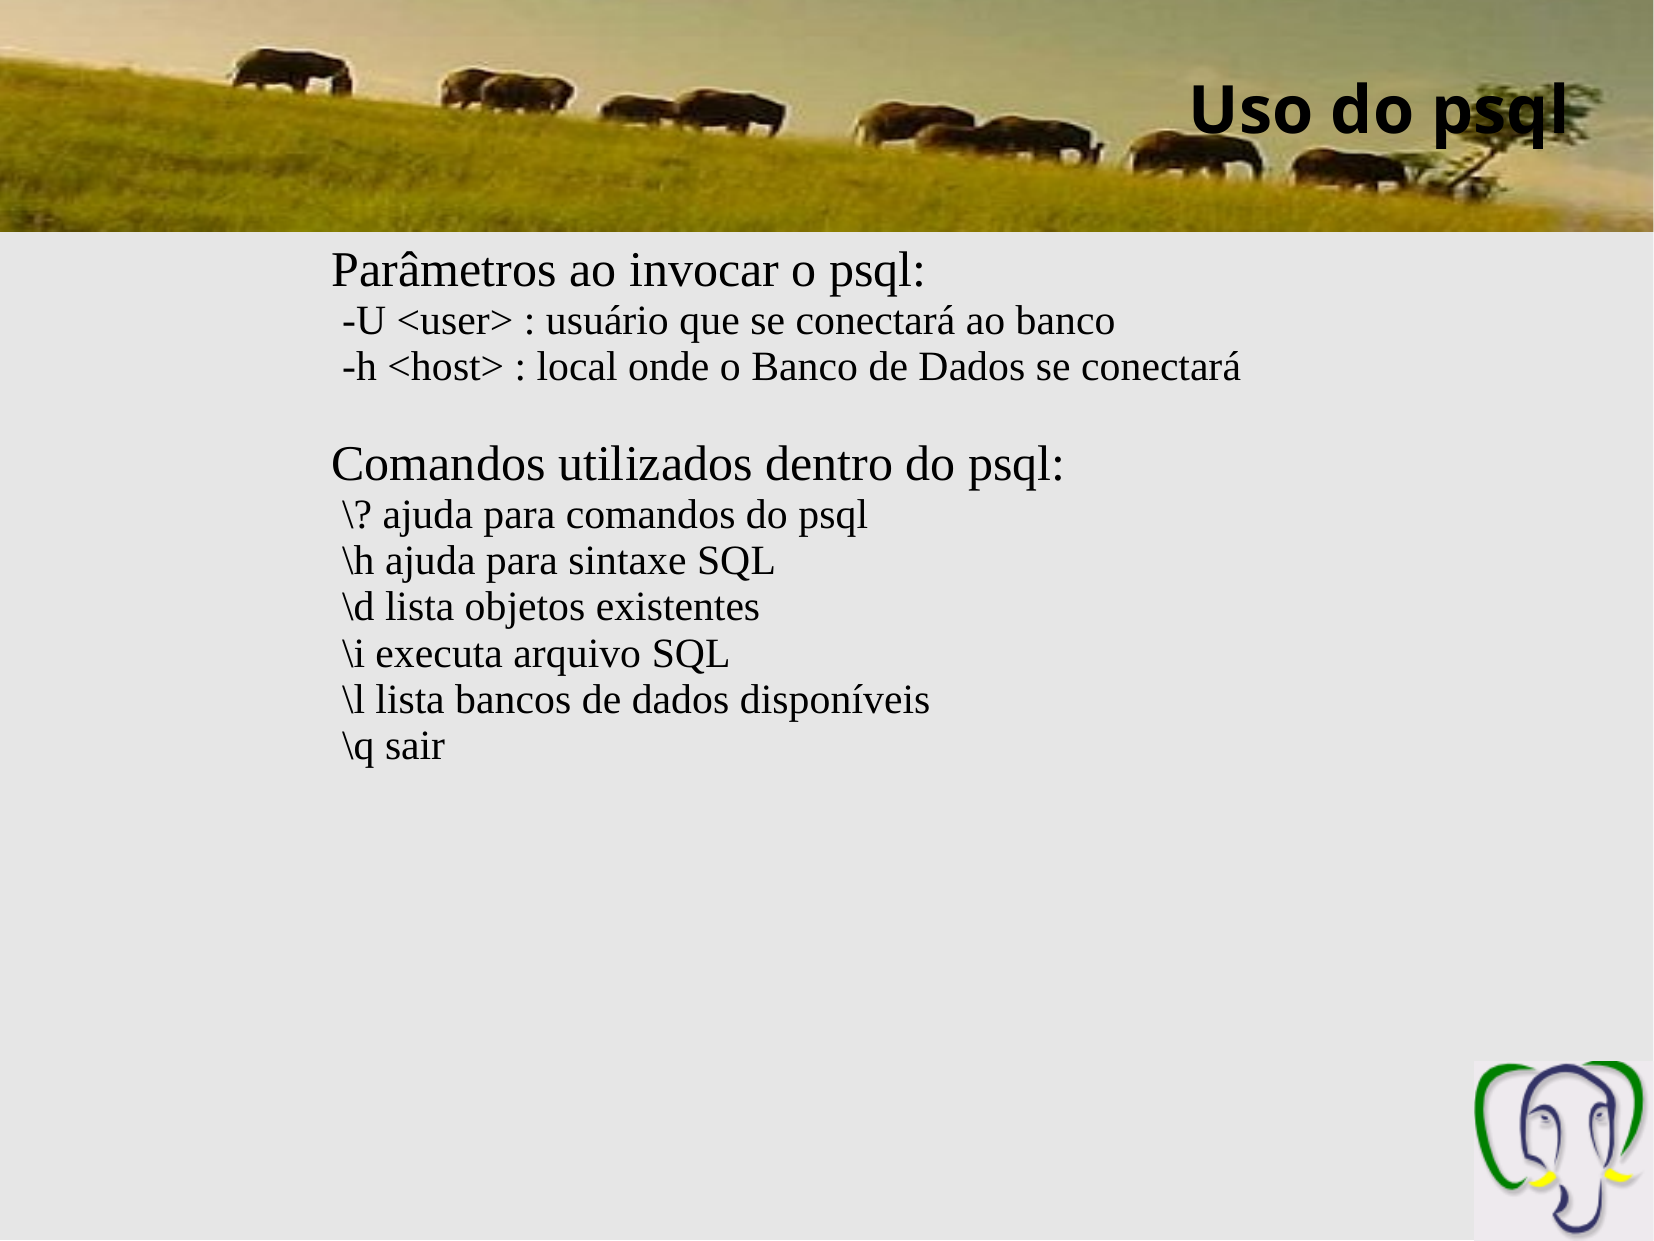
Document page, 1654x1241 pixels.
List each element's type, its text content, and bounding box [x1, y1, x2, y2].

picture [0, 0, 1654, 232]
text_box Uso do psql [523, 55, 1585, 167]
text_box Parâmetros ao invocar o psql: -U <user> : usuário que se conectará ao banco -h <host> : local onde o Banco de Dados se conectará Comandos utilizados dentro do psql: \? ajuda para comandos do psql \h ajuda para sintaxe SQL \d lista objetos existentes \i executa arquivo SQL \l lista bancos de dados disponíveis \q sair [316, 234, 1558, 977]
picture [1474, 1061, 1654, 1241]
